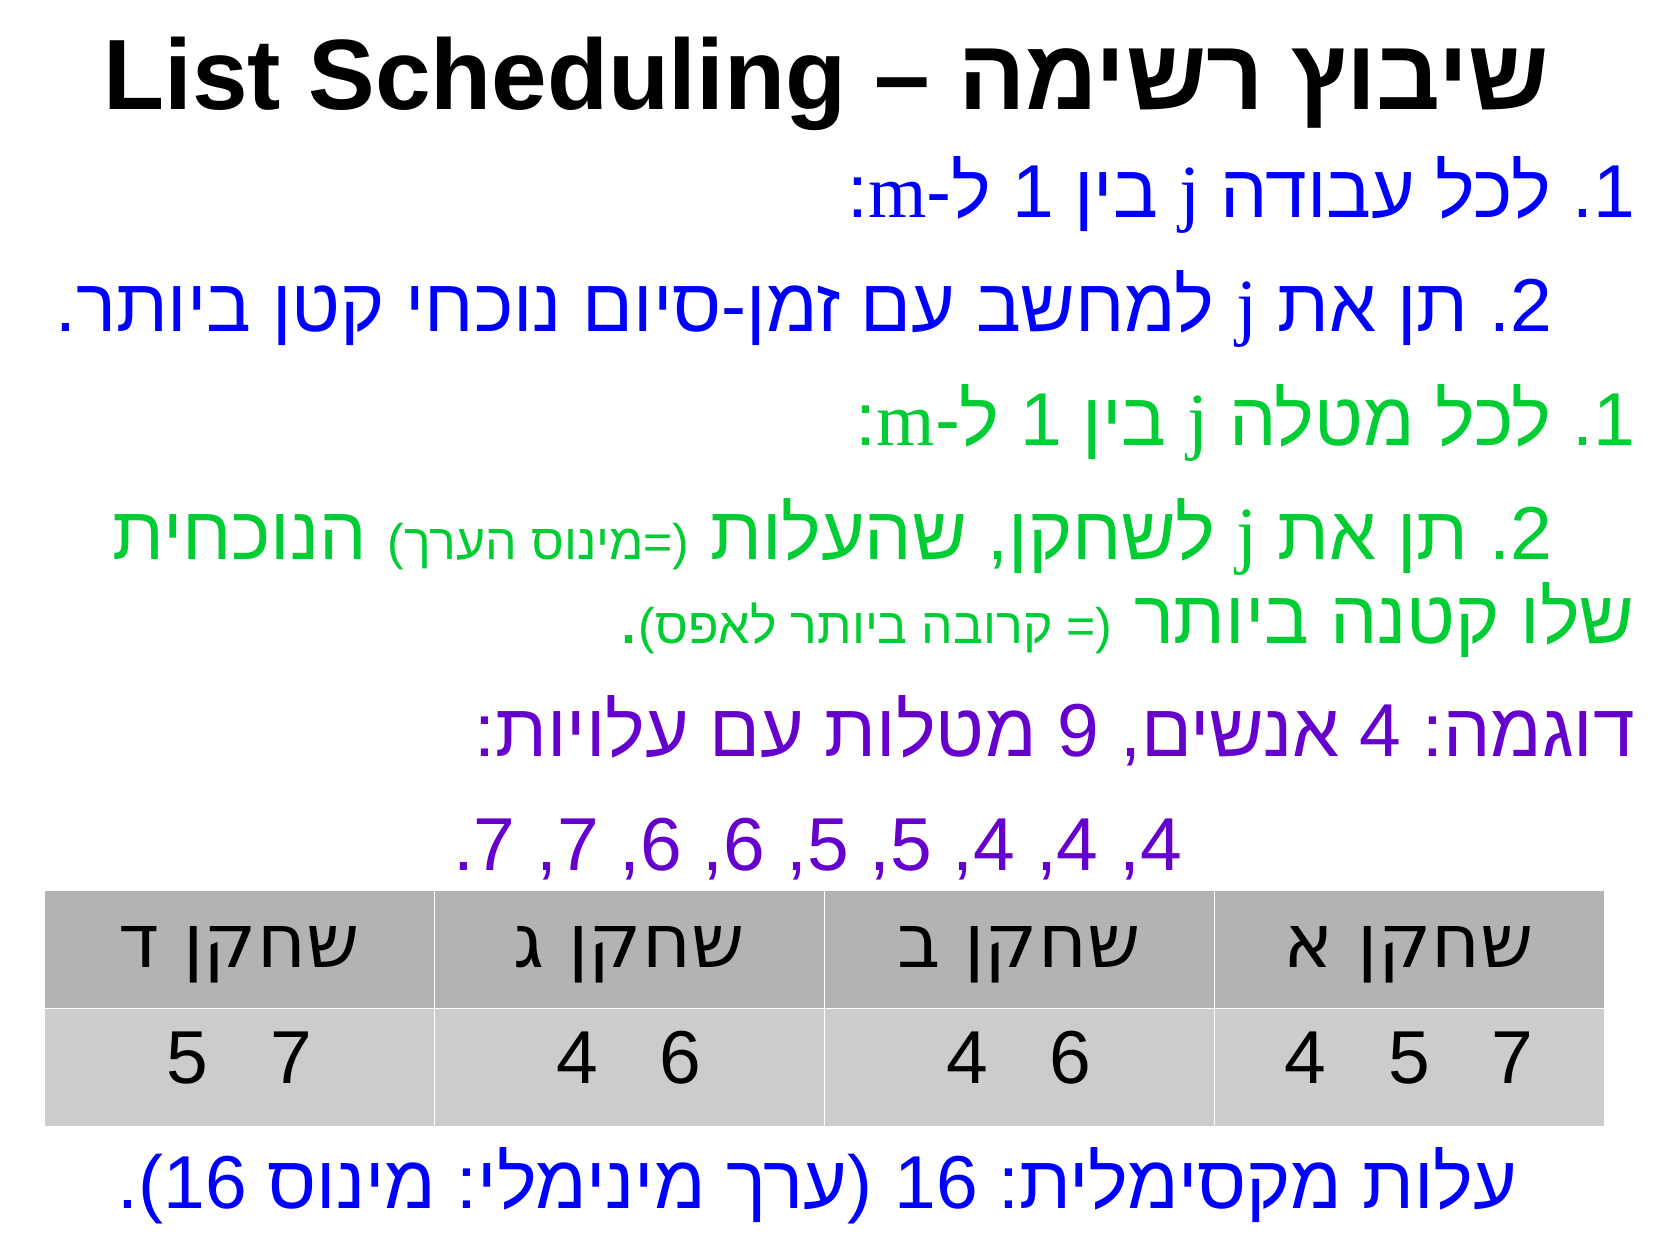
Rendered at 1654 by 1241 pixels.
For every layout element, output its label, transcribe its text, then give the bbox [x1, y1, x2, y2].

table_header שחקן ג [435, 891, 824, 1008]
table_cell 4 6 [825, 1009, 1214, 1126]
title שיבוץ רשימה – List Scheduling [0, 0, 1654, 151]
table_cell 4 6 [435, 1009, 824, 1126]
table_header שחקן ד [45, 891, 434, 1008]
table_header שחקן א [1215, 891, 1604, 1008]
list 1. לכל עבודה j בין 1 ל-m: 2. תן את j למחשב עם זמן-סיום נוכחי קטן ביותר. 1. לכל מטלה j בין 1 ל-m: 2. תן את j לשחקן, שהעלות (=מינוס הערך) הנוכחית שלו קטנה ביותר (= קרובה ביותר לאפס). דוגמה: 4 אנשים, 9 מטלות עם עלויות: 4, 4, 4, 5, 5, 6, 6, 7, 7. עלות מקסימלית: 16 (ערך מינימלי: מינוס 16). [0, 150, 1636, 901]
table_cell 4 5 7 [1215, 1009, 1604, 1126]
table_cell 5 7 [45, 1009, 434, 1126]
table_header שחקן ב [825, 891, 1214, 1008]
